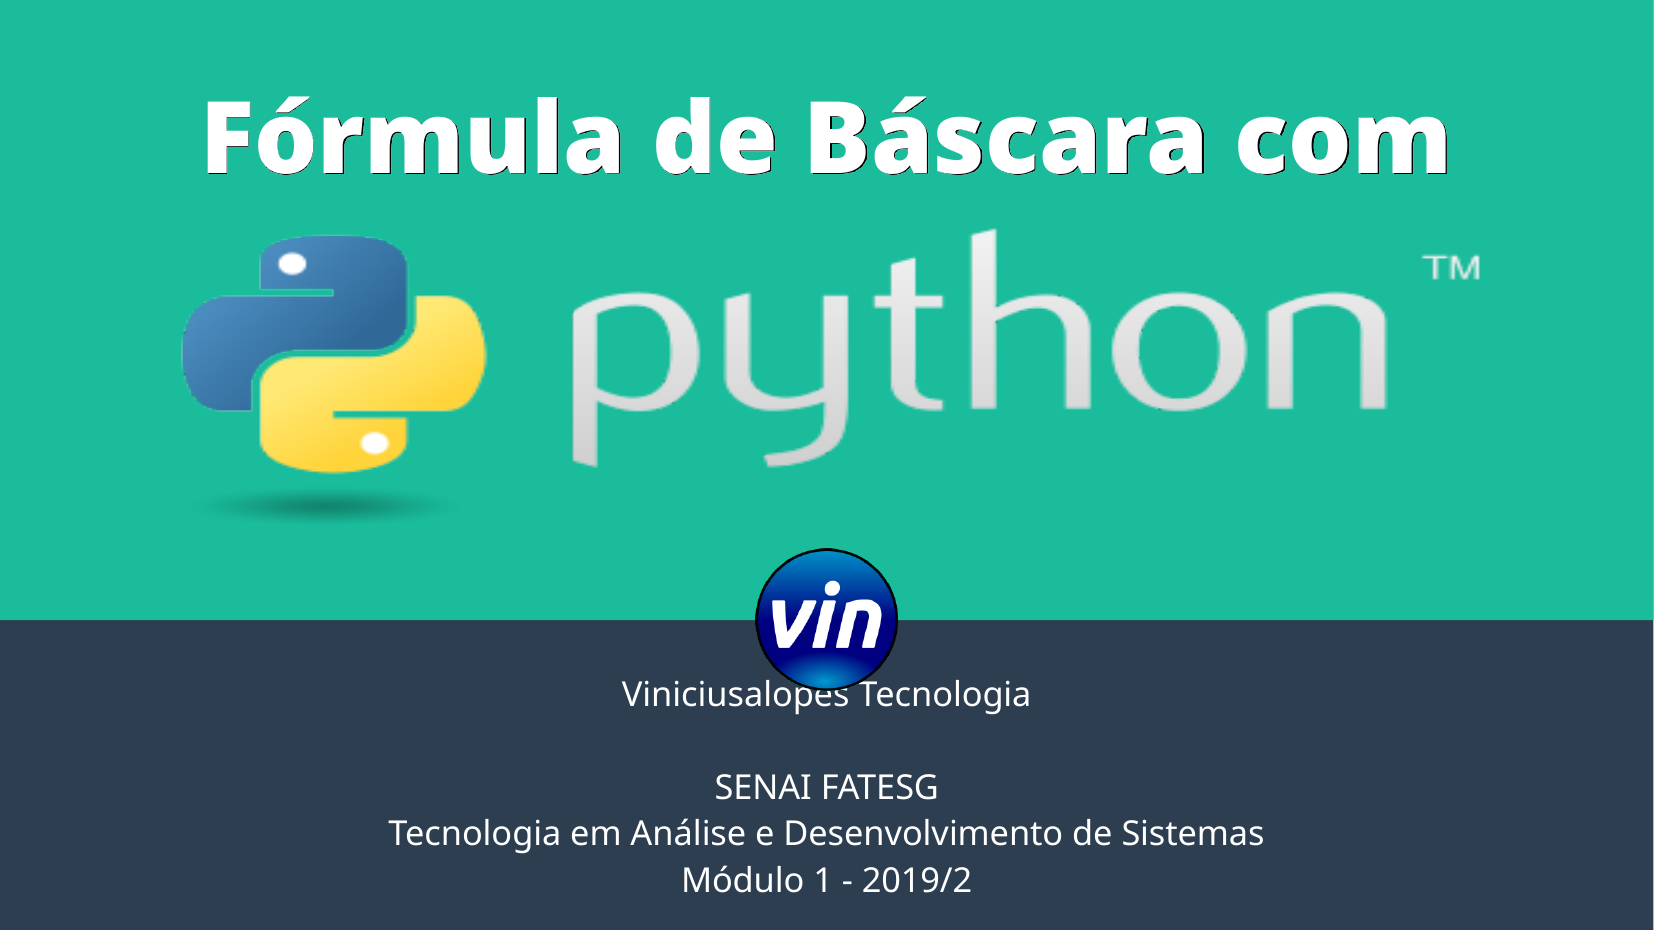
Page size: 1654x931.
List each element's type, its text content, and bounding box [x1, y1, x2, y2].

picture [145, 194, 1509, 537]
subtitle Viniciusalopes Tecnologia SENAI FATESG Tecnologia em Análise e Desenvolvimento de Sistemas Módulo 1 - 2019/2 [59, 646, 1595, 926]
picture [755, 548, 898, 691]
title Fórmula de Báscara com [59, 13, 1595, 188]
